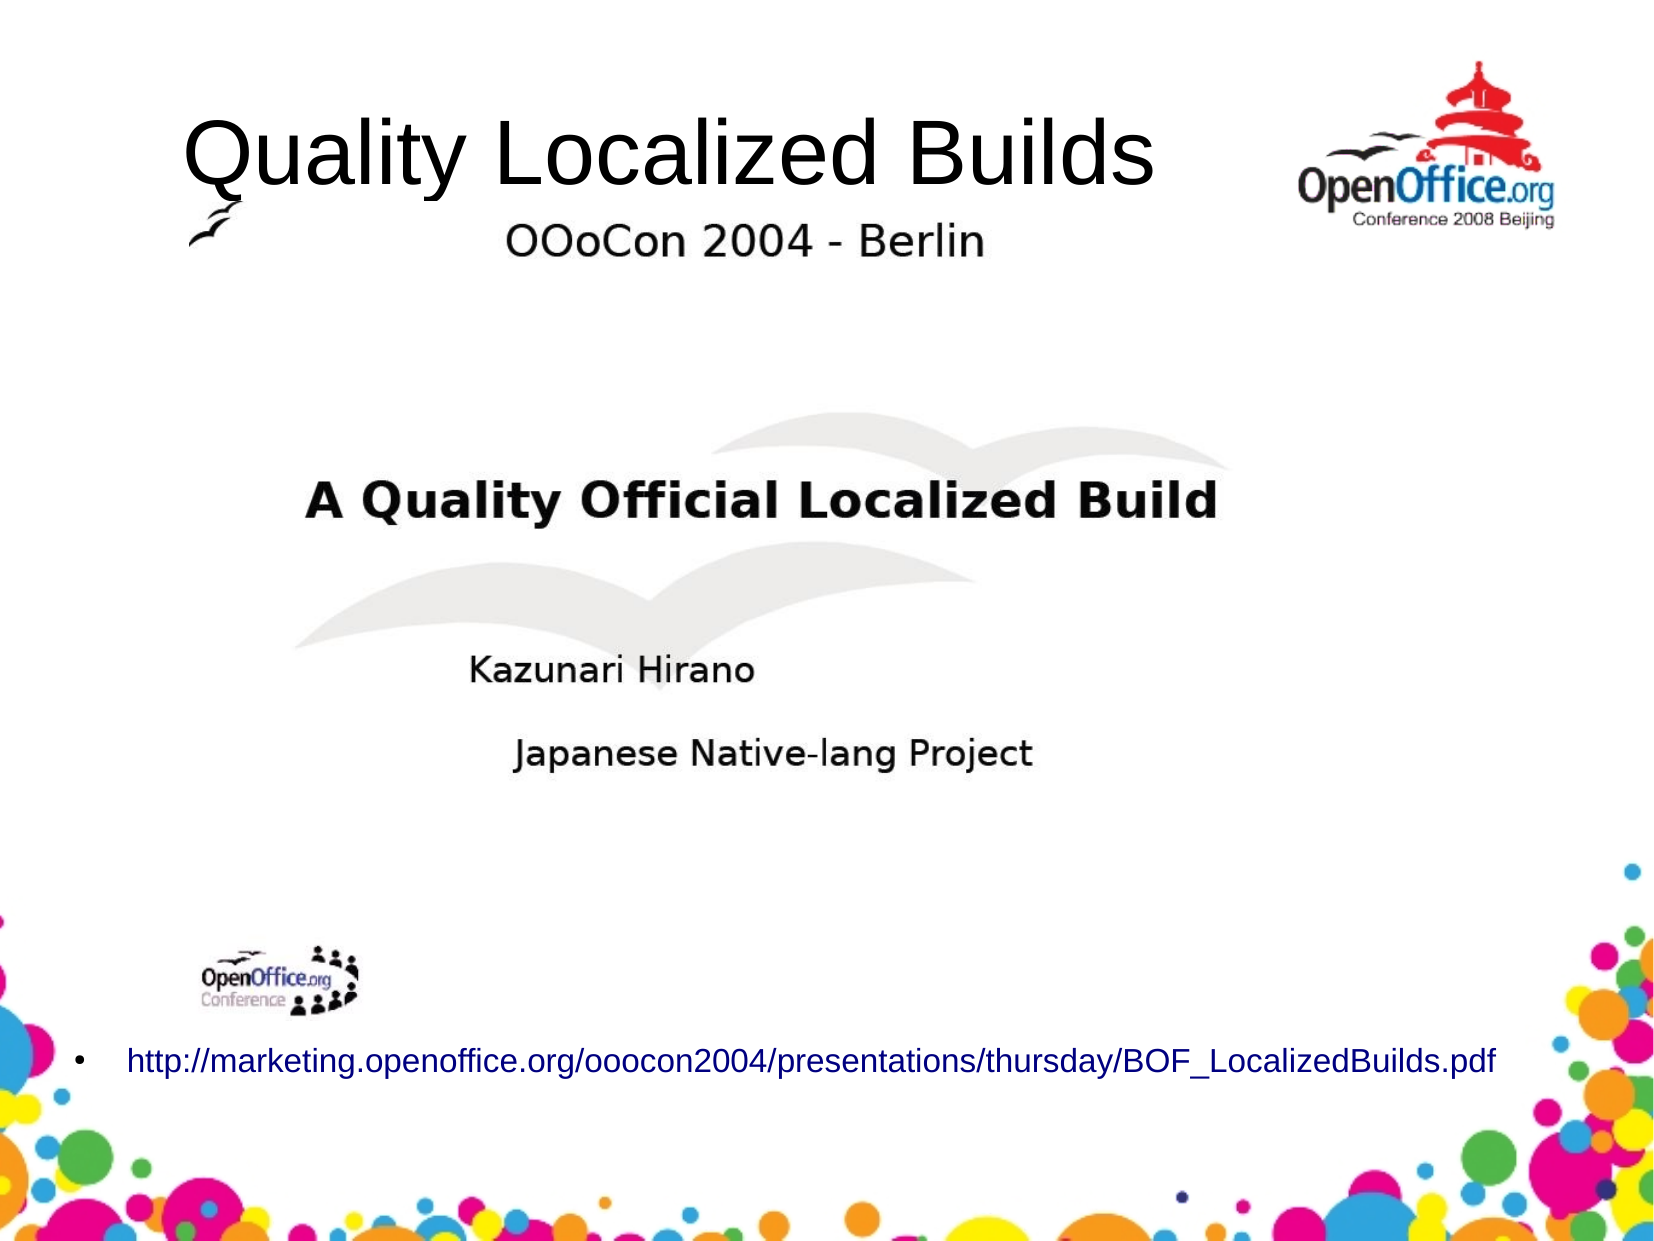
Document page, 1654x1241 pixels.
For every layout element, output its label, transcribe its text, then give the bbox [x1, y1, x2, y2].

list http://marketing.openoffice.org/ooocon2004/presentations/thursday/BOF_LocalizedBuilds.pdf [55, 1042, 1550, 1148]
title Quality Localized Builds [82, 56, 1258, 250]
picture [0, 201, 1654, 1241]
picture [1285, 51, 1569, 250]
